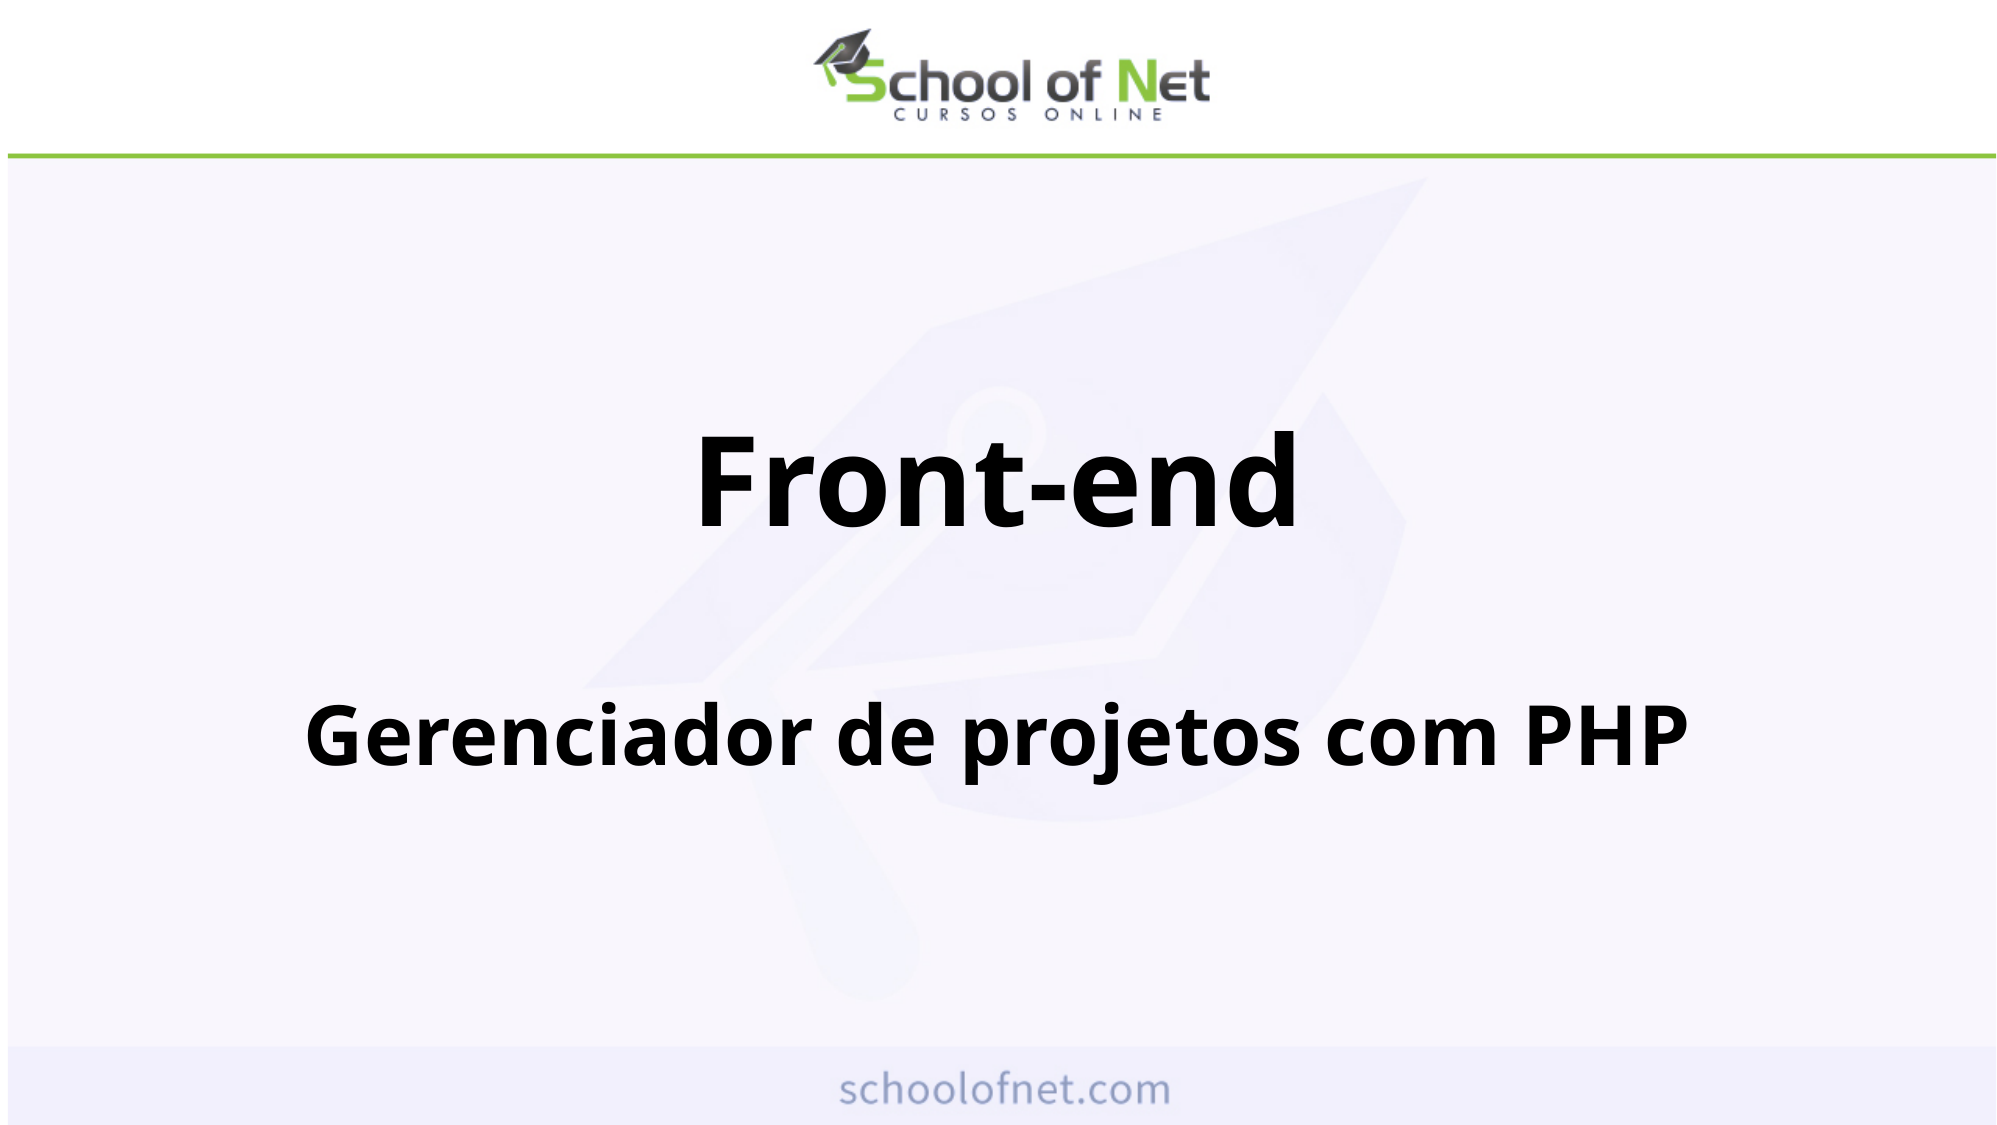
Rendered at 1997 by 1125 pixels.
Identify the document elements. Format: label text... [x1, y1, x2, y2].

picture [7, 5, 1997, 1125]
title Front-end Gerenciador de projetos com PHP [99, 413, 1897, 770]
